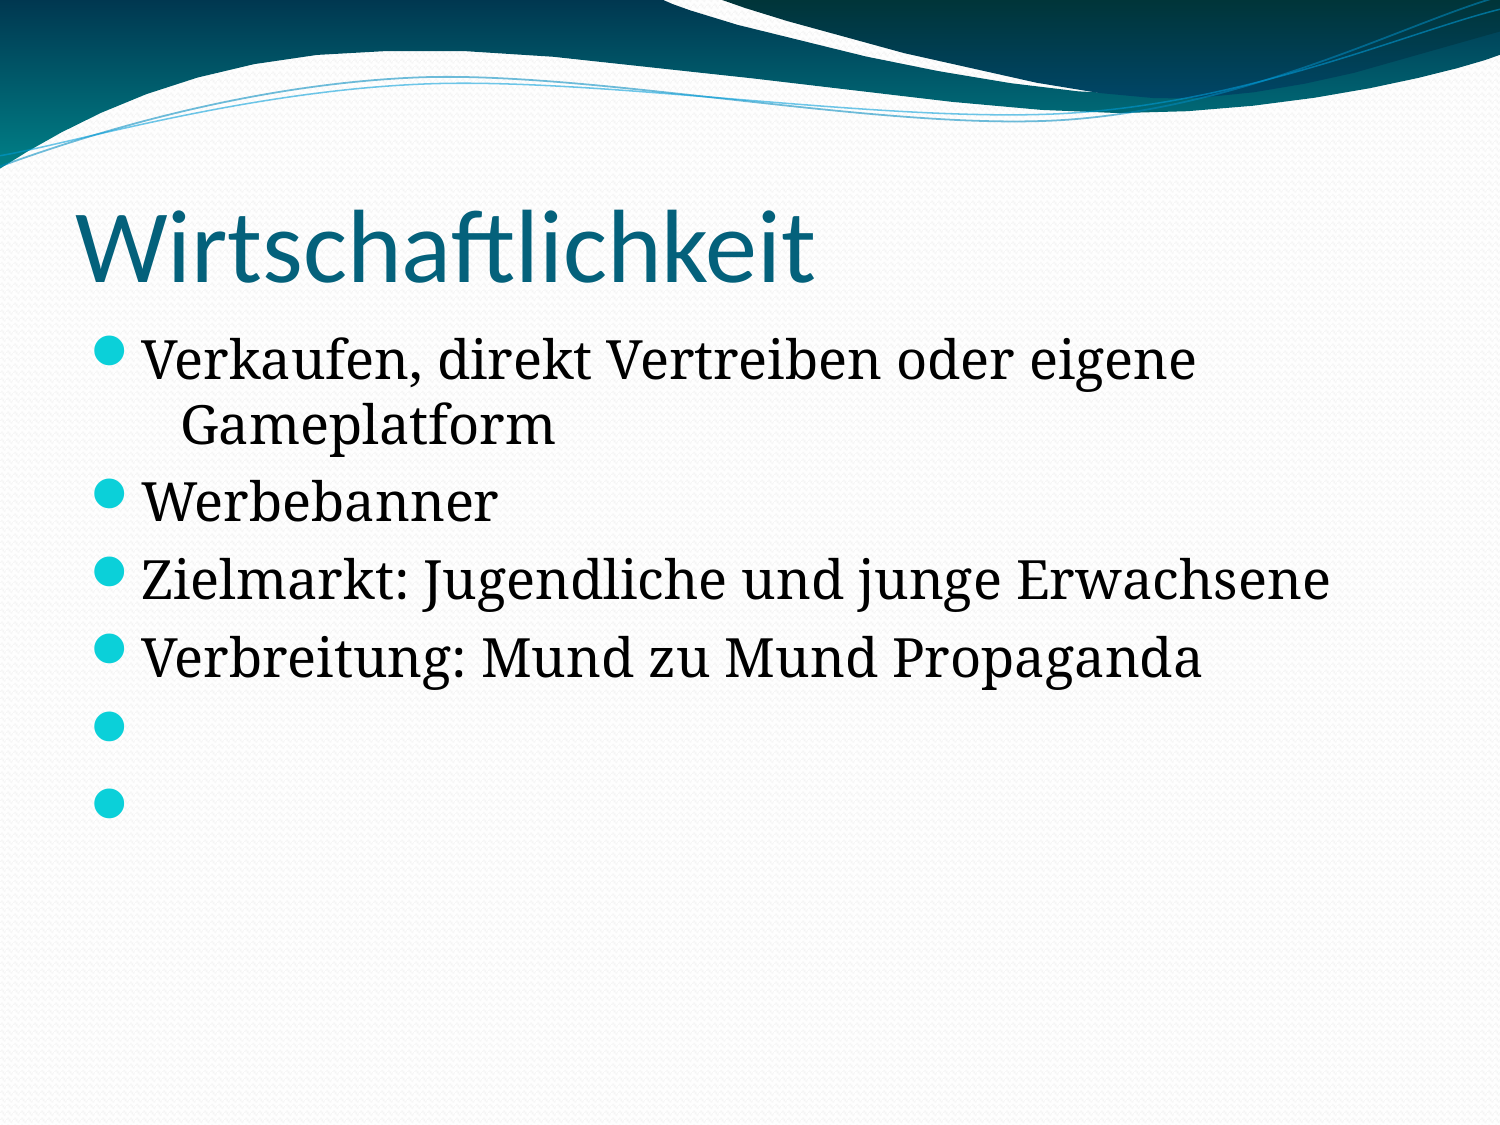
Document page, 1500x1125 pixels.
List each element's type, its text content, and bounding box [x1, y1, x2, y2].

title Wirtschaftlichkeit [75, 115, 1426, 304]
list Verkaufen, direkt Vertreiben oder eigene Gameplatform Werbebanner Zielmarkt: Jugendliche und junge Erwachsene Verbreitung: Mund zu Mund Propaganda [75, 317, 1426, 1038]
